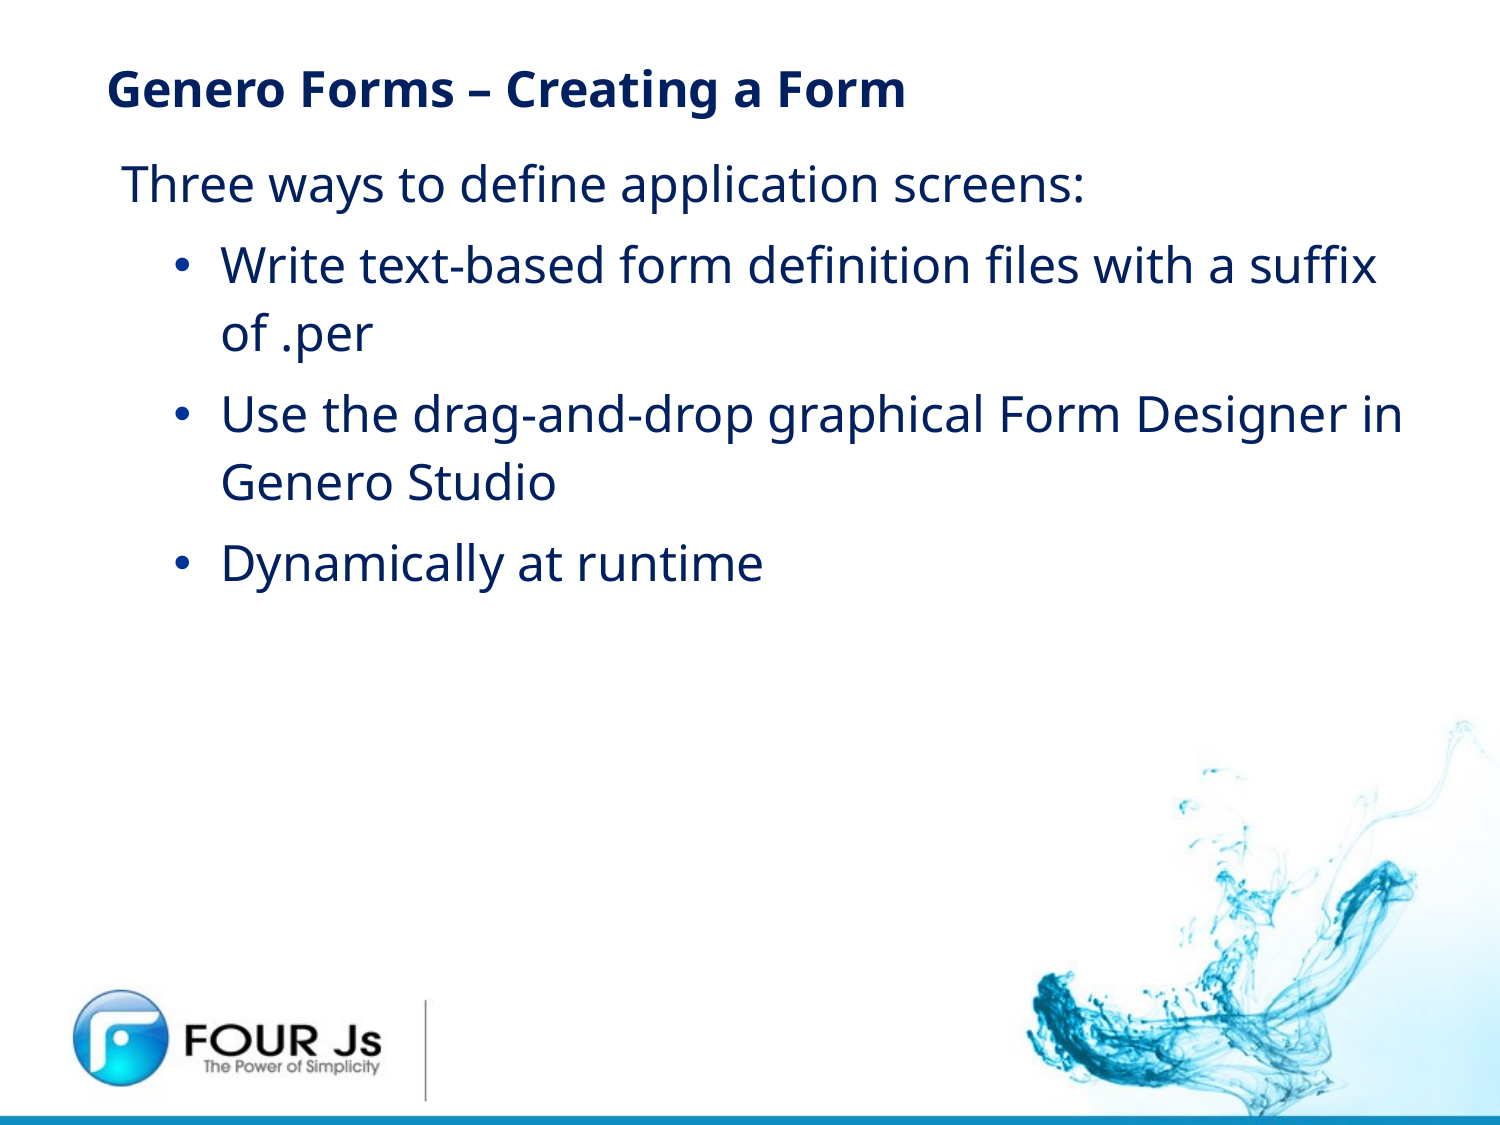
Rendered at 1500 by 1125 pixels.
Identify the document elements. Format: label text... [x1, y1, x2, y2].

title Genero Forms – Creating a Form [106, 35, 1388, 141]
text_box Three ways to define application screens: Write text-based form definition files with a suffix of .per Use the drag-and-drop graphical Form Designer in Genero Studio Dynamically at runtime [70, 141, 1441, 763]
picture [0, 0, 1500, 1122]
